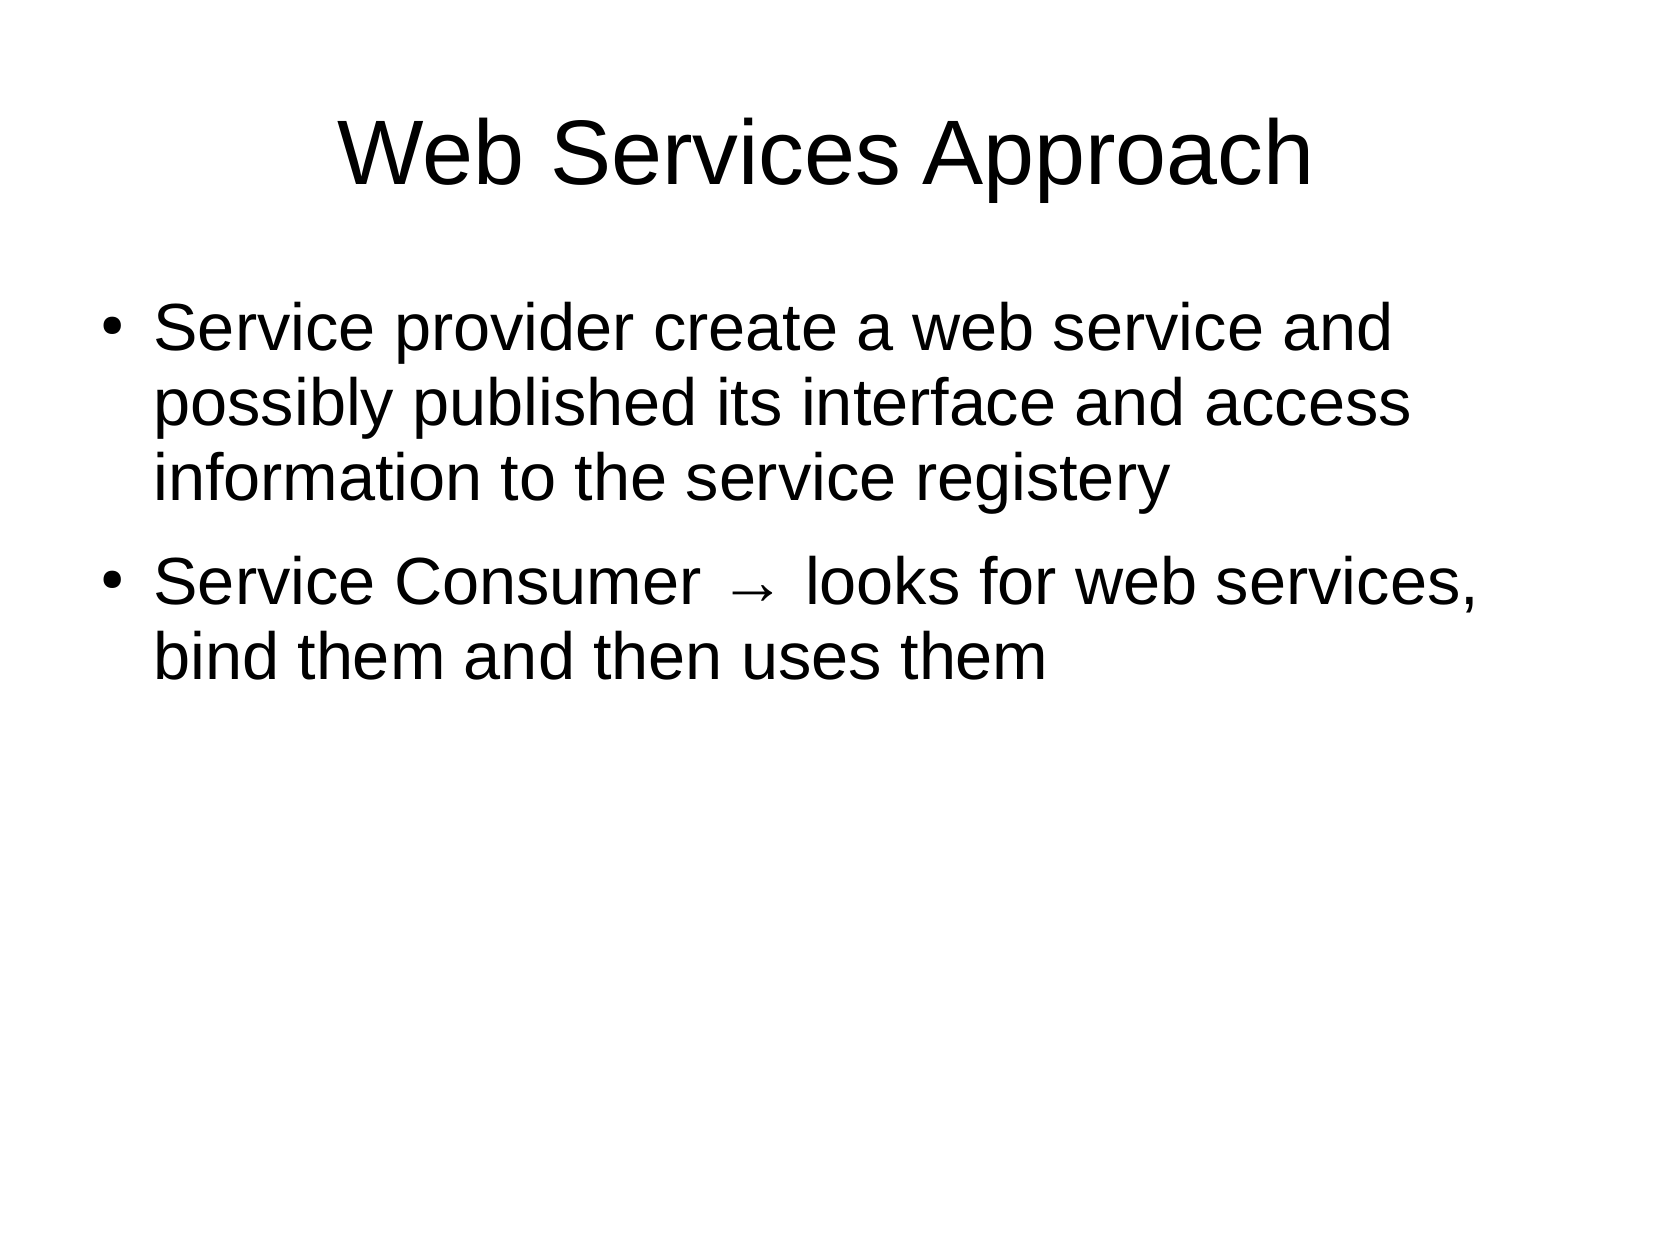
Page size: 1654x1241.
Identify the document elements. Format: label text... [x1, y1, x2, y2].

list Service provider create a web service and possibly published its interface and access information to the service registery Service Consumer → looks for web services, bind them and then uses them [82, 290, 1571, 1109]
title Web Services Approach [82, 49, 1571, 257]
